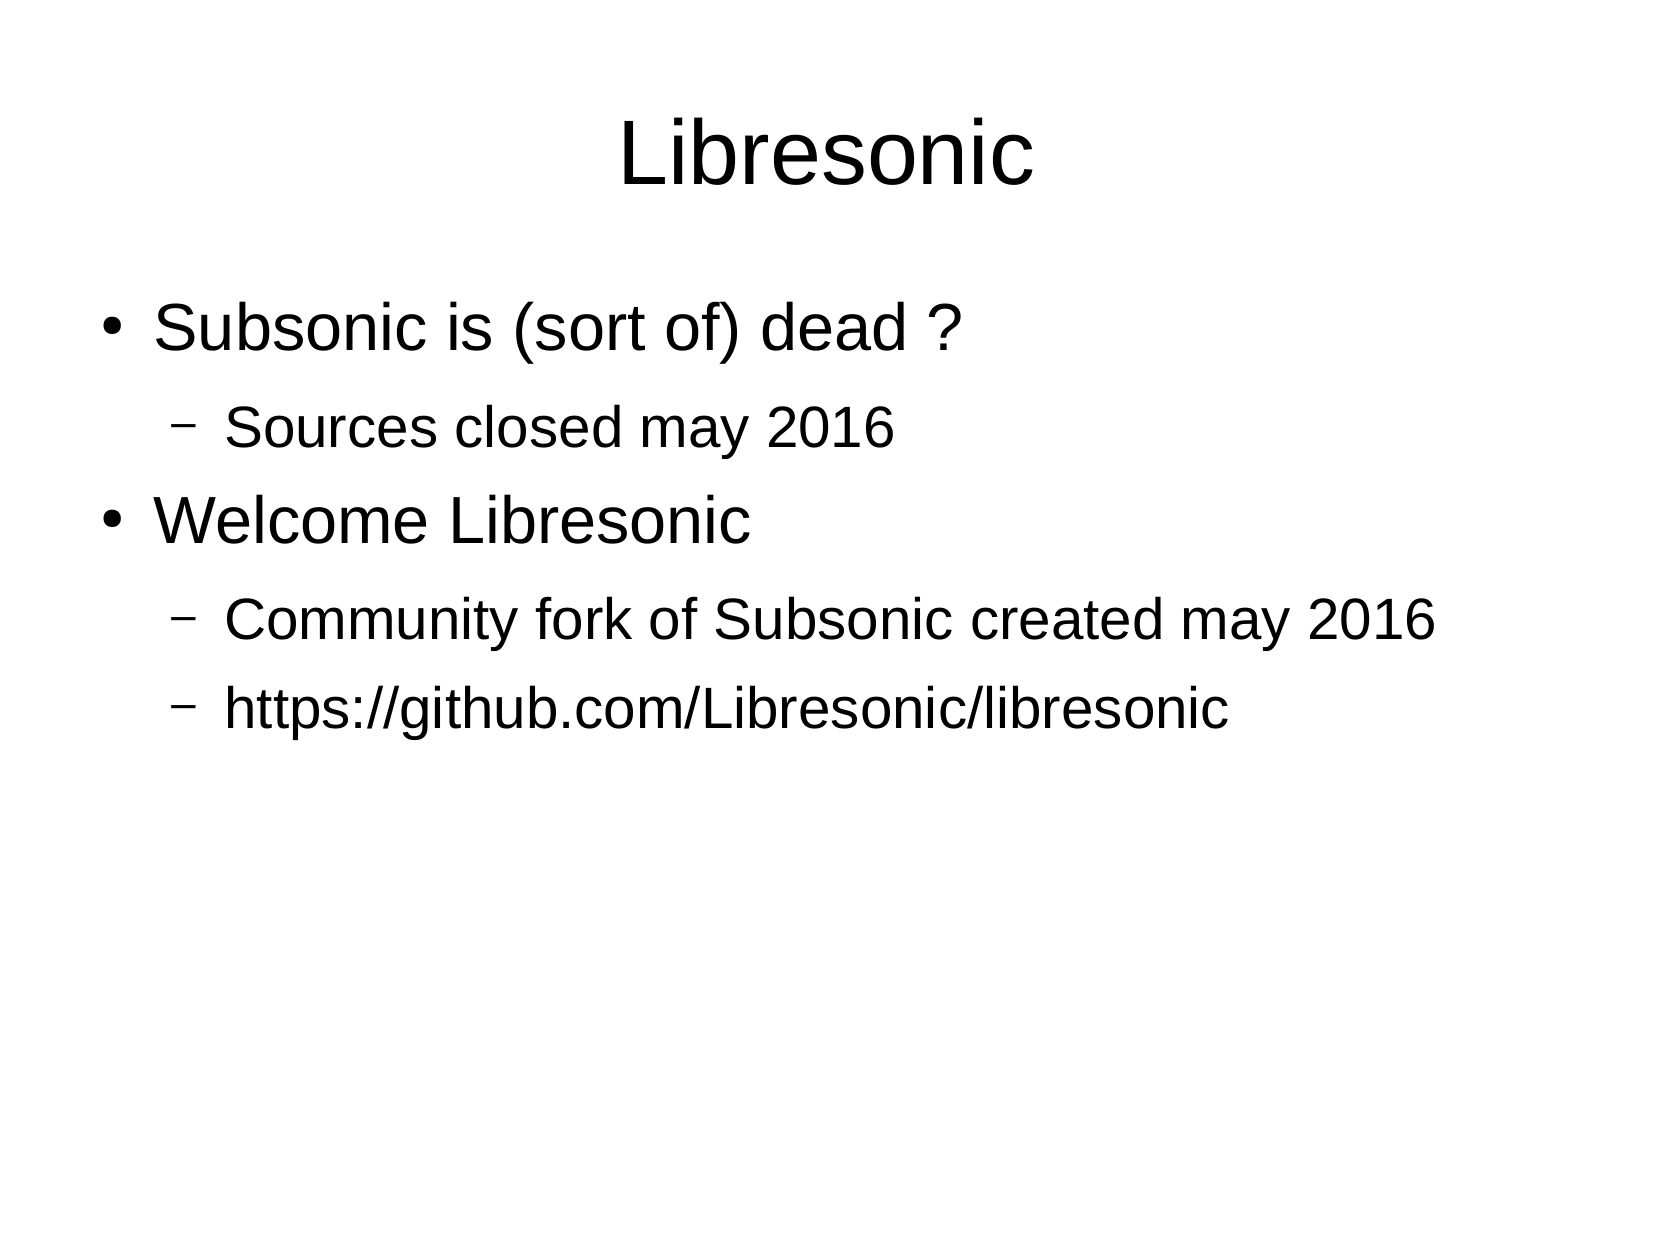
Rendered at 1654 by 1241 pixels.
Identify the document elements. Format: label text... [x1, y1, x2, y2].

list Subsonic is (sort of) dead ? Sources closed may 2016 Welcome Libresonic Community fork of Subsonic created may 2016 https://github.com/Libresonic/libresonic [82, 290, 1619, 1010]
title Libresonic [82, 49, 1571, 257]
